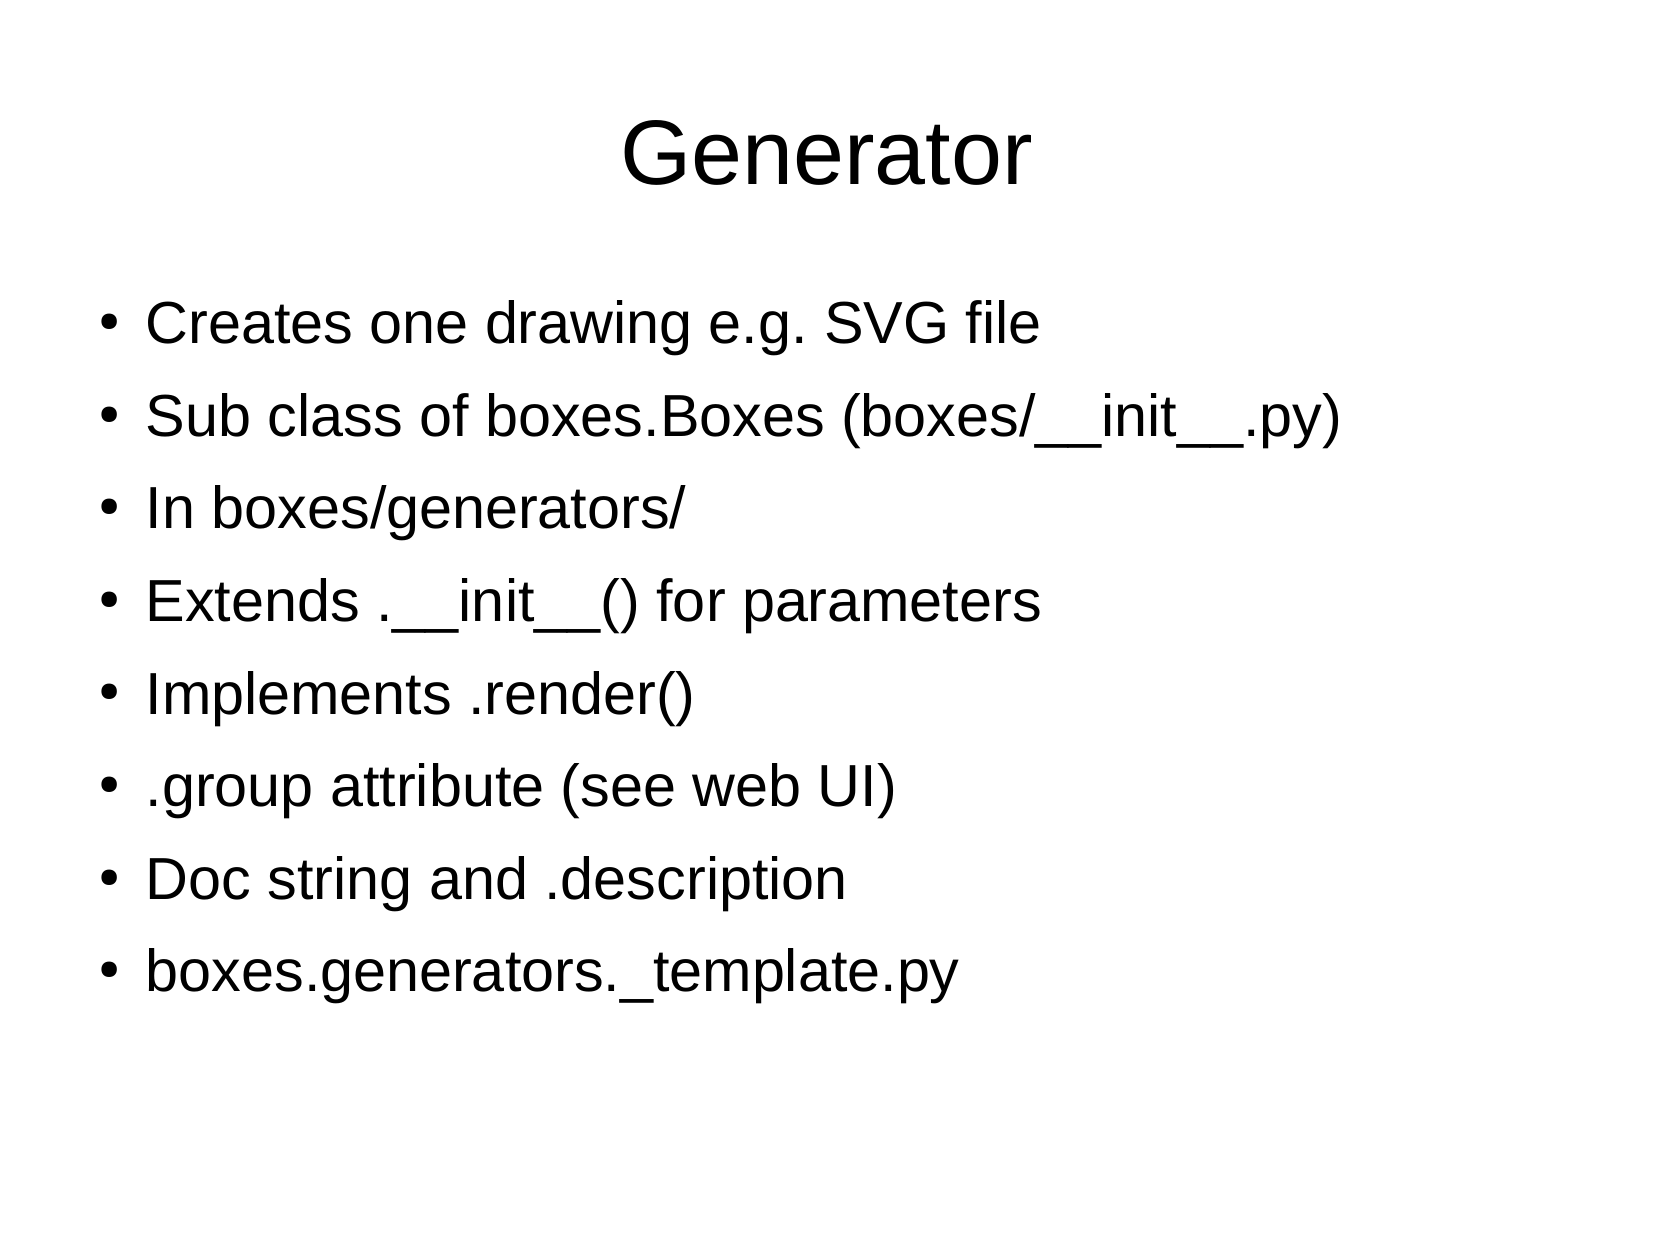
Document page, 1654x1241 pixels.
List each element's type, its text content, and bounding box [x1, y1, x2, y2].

title Generator [82, 49, 1571, 257]
list Creates one drawing e.g. SVG file Sub class of boxes.Boxes (boxes/__init__.py) In boxes/generators/ Extends .__init__() for parameters Implements .render() .group attribute (see web UI) Doc string and .description boxes.generators._template.py [82, 290, 1571, 1010]
